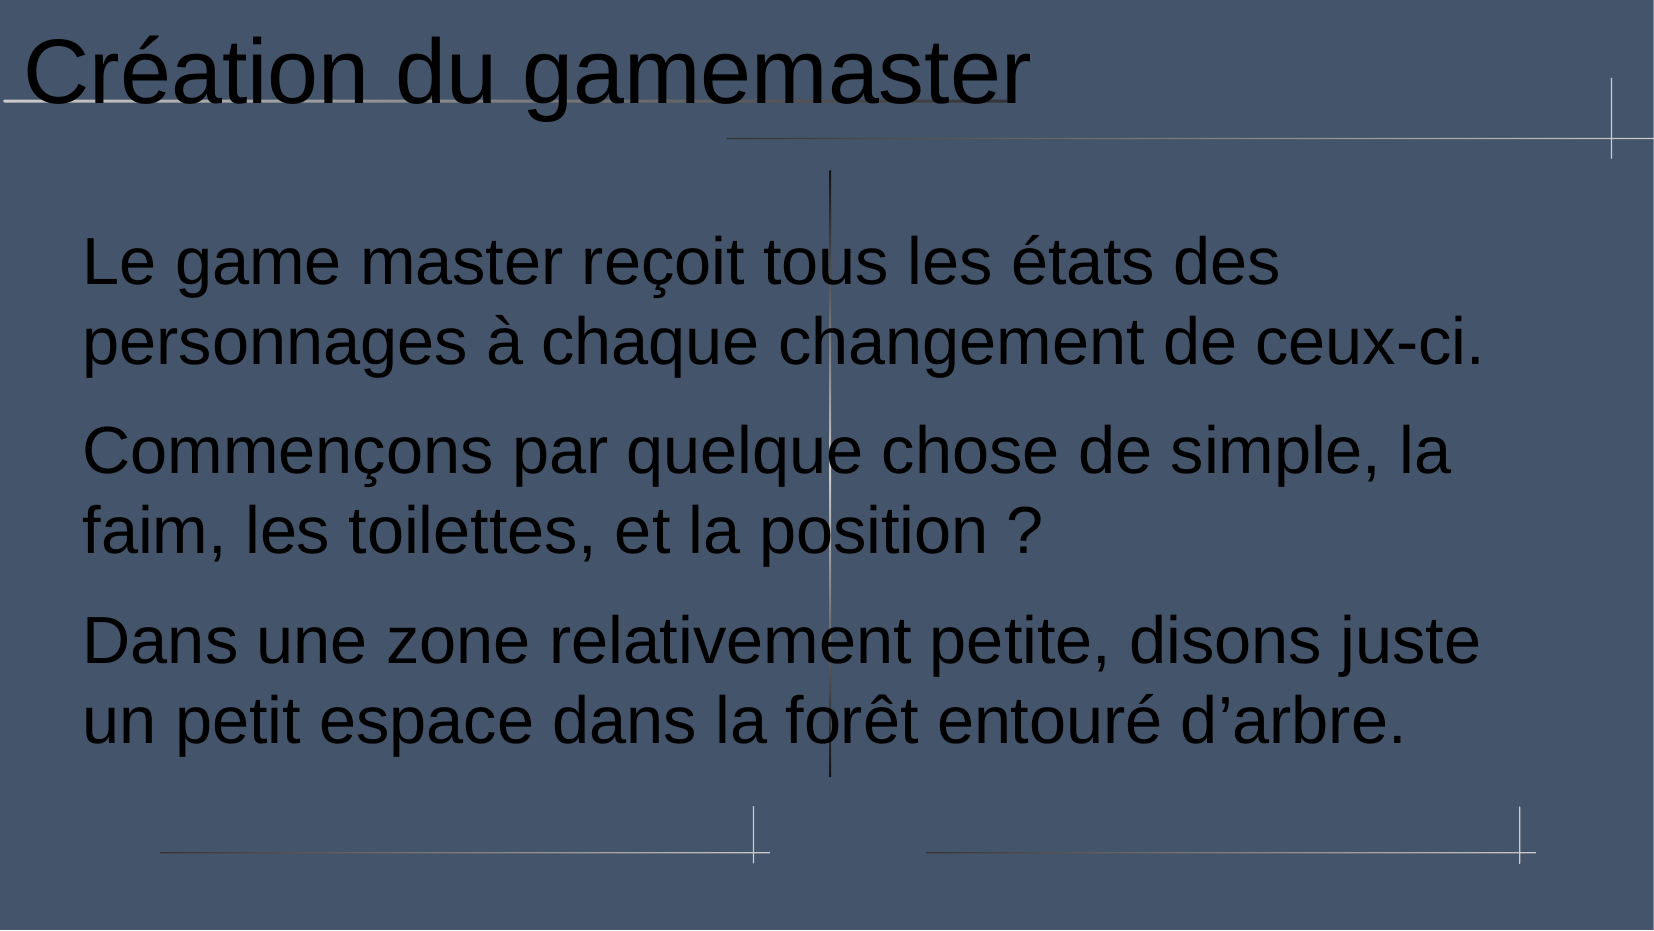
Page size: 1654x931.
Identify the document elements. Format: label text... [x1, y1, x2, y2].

title Création du gamemaster [23, 11, 1589, 119]
list Le game master reçoit tous les états des personnages à chaque changement de ceux-ci. Commençons par quelque chose de simple, la faim, les toilettes, et la position ? Dans une zone relativement petite, disons juste un petit espace dans la forêt entouré d’arbre. [82, 217, 1571, 758]
